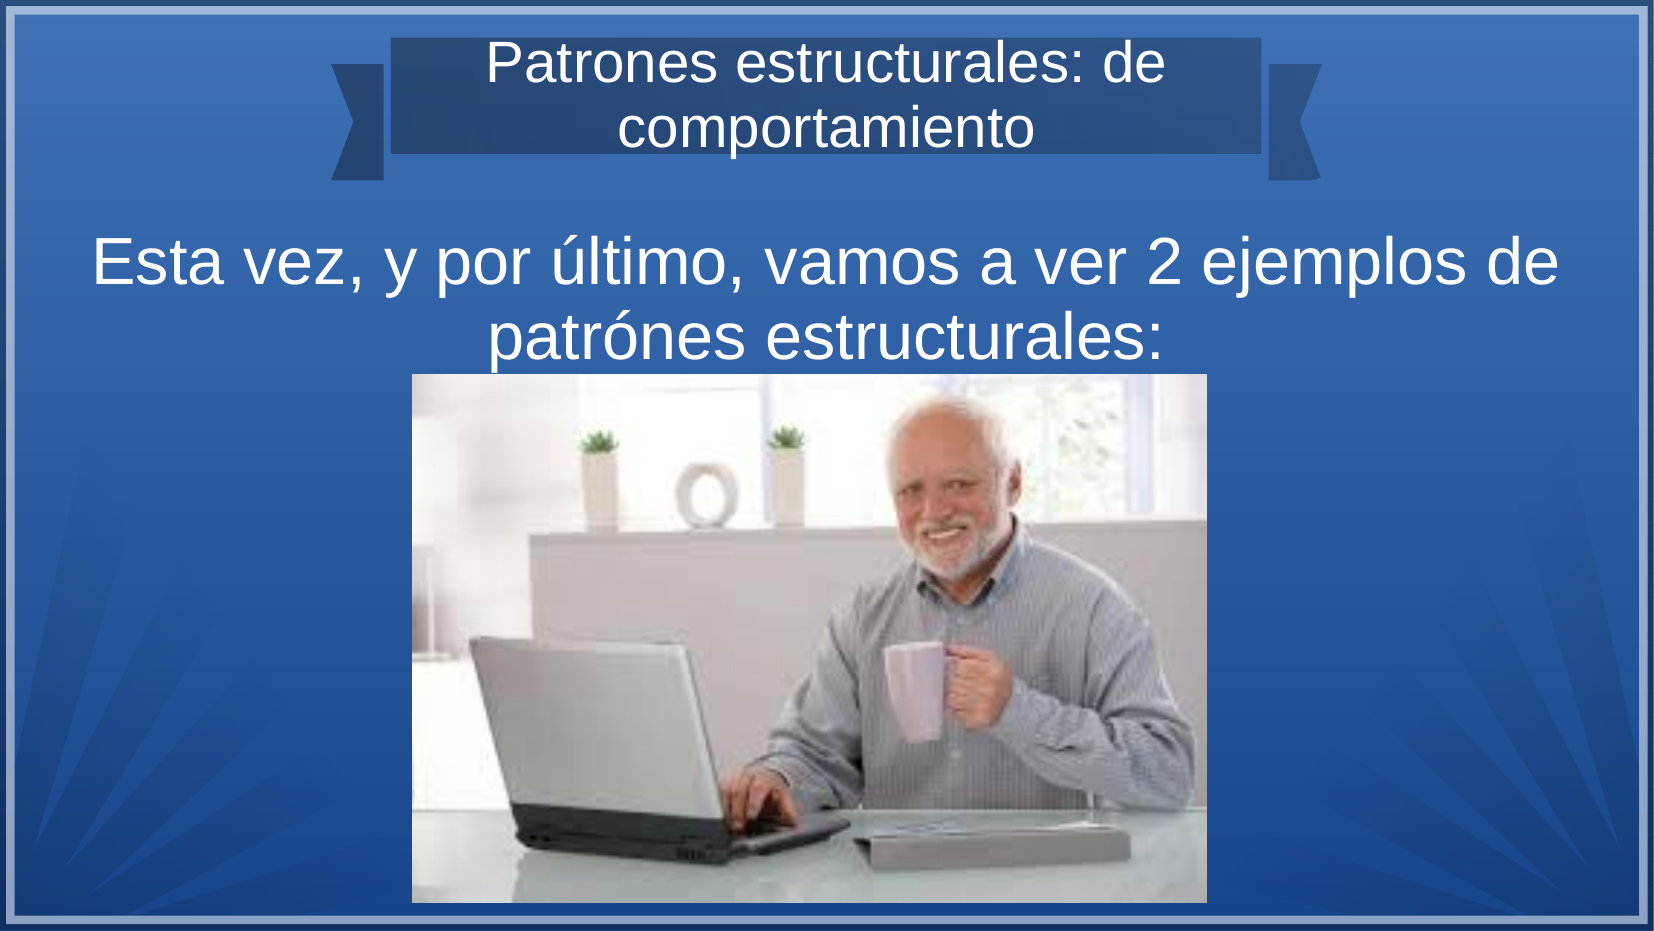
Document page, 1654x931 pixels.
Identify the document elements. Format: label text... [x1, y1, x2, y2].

picture [412, 374, 1207, 904]
subtitle Esta vez, y por último, vamos a ver 2 ejemplos de patrónes estructurales: empezemos. [82, 224, 1571, 848]
title Patrones estructurales: de comportamiento [389, 29, 1264, 160]
